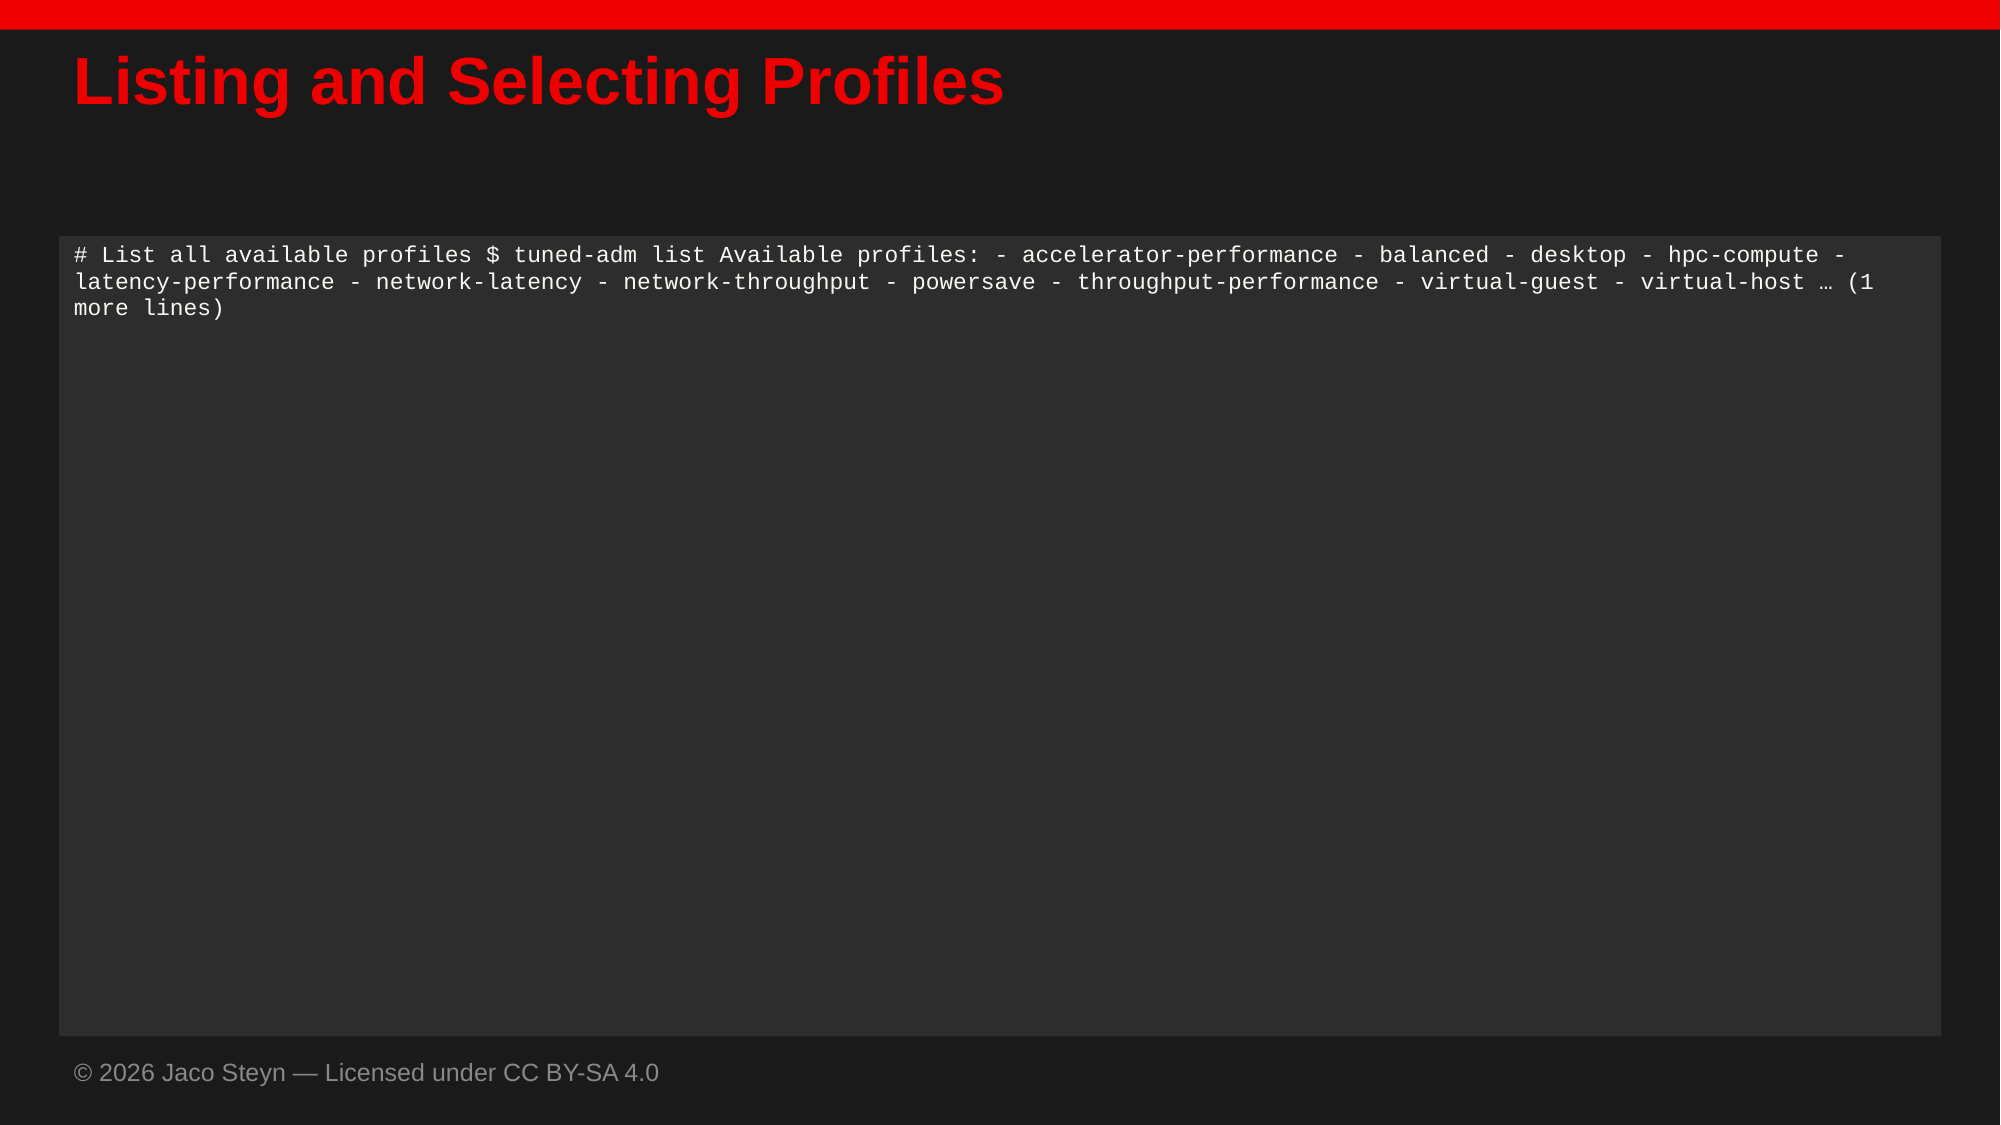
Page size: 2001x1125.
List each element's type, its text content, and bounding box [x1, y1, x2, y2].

text_box [0, 0, 2001, 30]
text_box # List all available profiles $ tuned-adm list Available profiles: - accelerator-performance - balanced - desktop - hpc-compute - latency-performance - network-latency - network-throughput - powersave - throughput-performance - virtual-guest - virtual-host … (1 more lines) [59, 236, 1942, 1037]
text_box © 2026 Jaco Steyn — Licensed under CC BY-SA 4.0 [59, 1051, 1942, 1093]
text_box Listing and Selecting Profiles [59, 36, 1942, 208]
